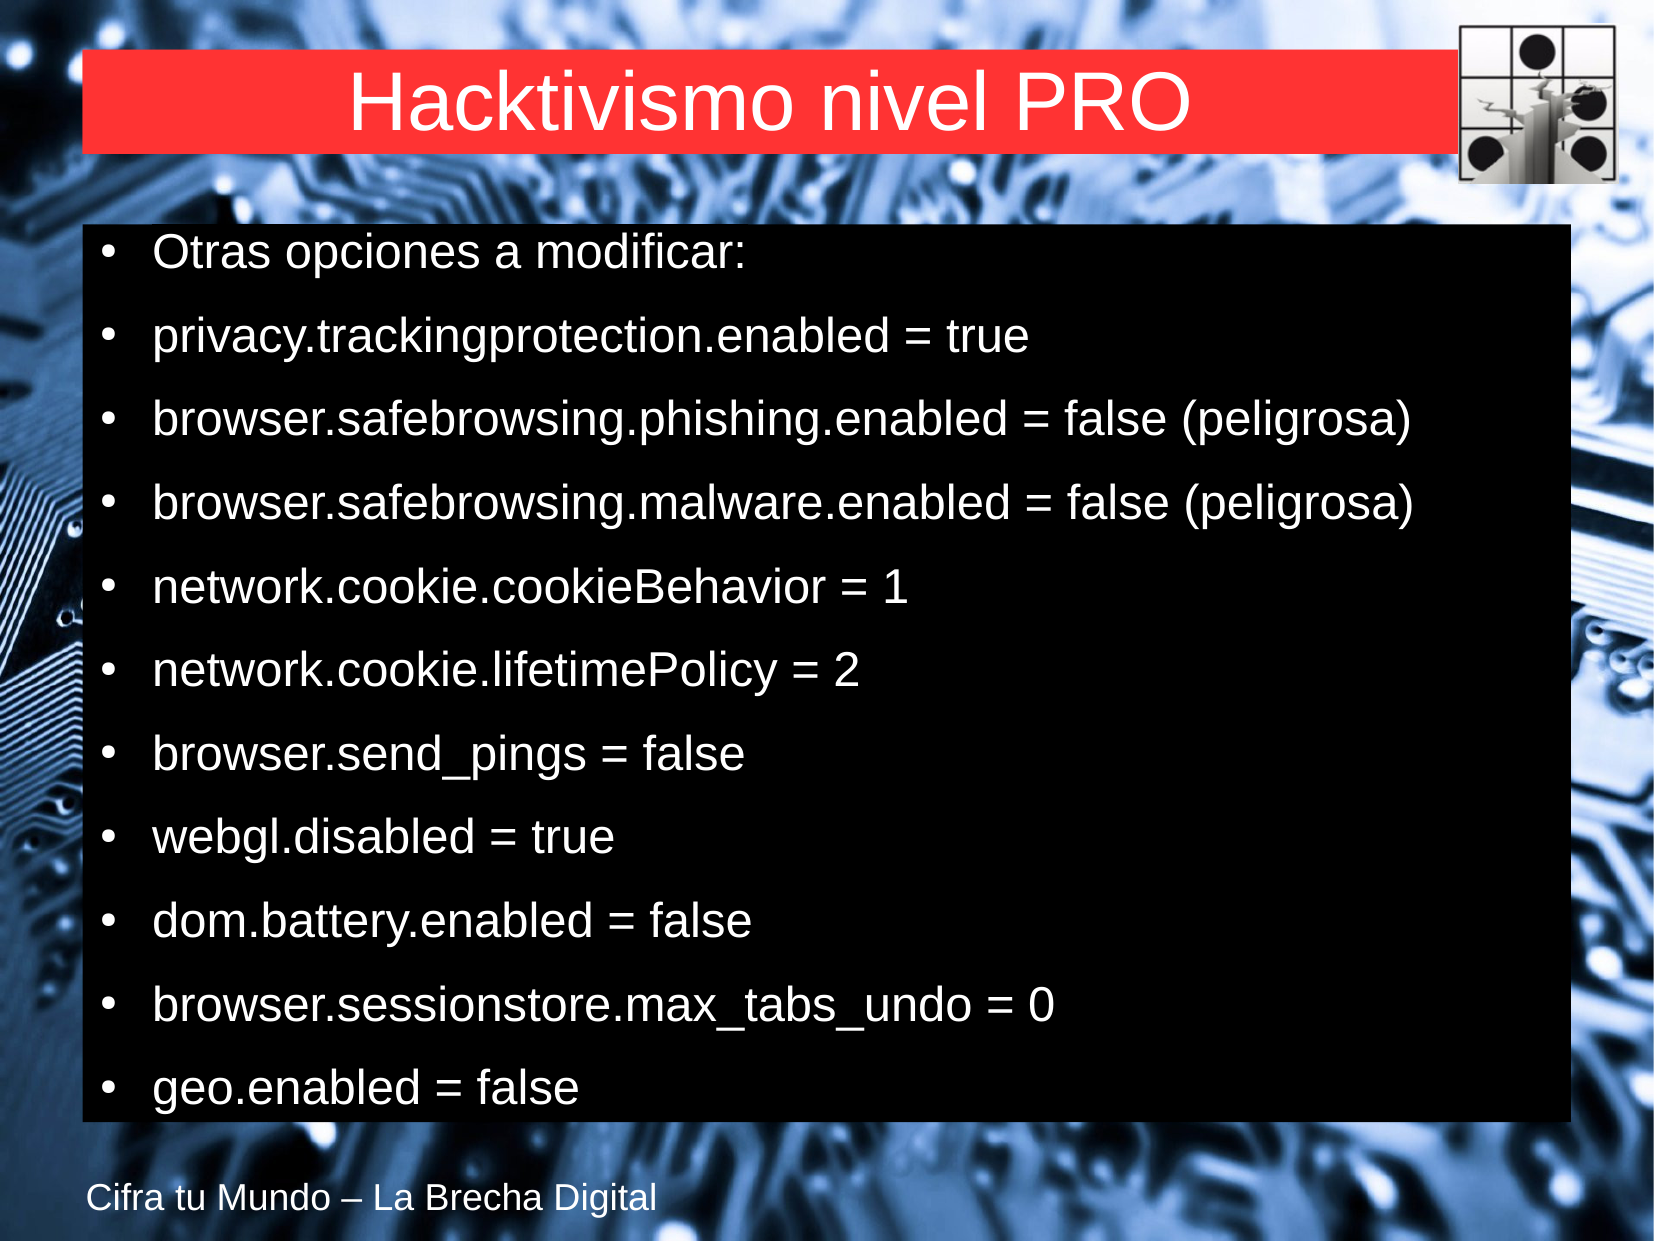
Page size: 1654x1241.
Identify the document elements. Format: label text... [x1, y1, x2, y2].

list Otras opciones a modificar: privacy.trackingprotection.enabled = true browser.safebrowsing.phishing.enabled = false (peligrosa) browser.safebrowsing.malware.enabled = false (peligrosa) network.cookie.cookieBehavior = 1 network.cookie.lifetimePolicy = 2 browser.send_pings = false webgl.disabled = true dom.battery.enabled = false browser.sessionstore.max_tabs_undo = 0 geo.enabled = false [82, 224, 1571, 1123]
text_box Cifra tu Mundo – La Brecha Digital [70, 1169, 1453, 1226]
picture [0, 0, 1654, 1241]
title Hacktivismo nivel PRO [82, 49, 1458, 154]
